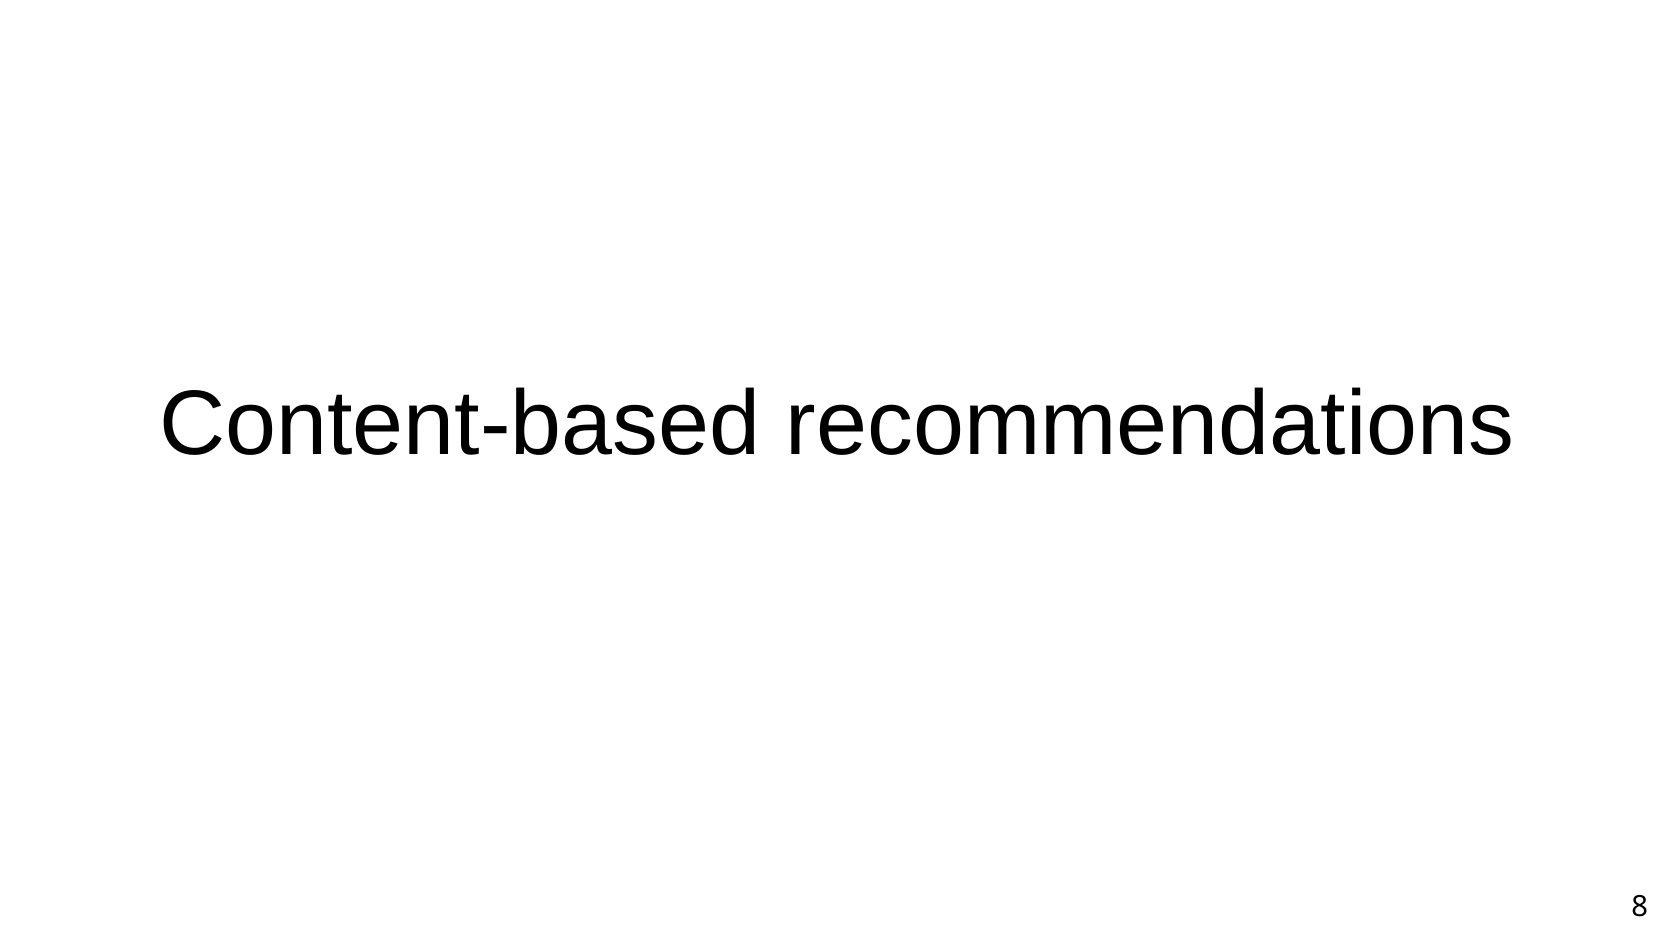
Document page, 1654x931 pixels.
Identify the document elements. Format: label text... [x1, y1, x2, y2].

title Content-based recommendations [93, 345, 1582, 501]
